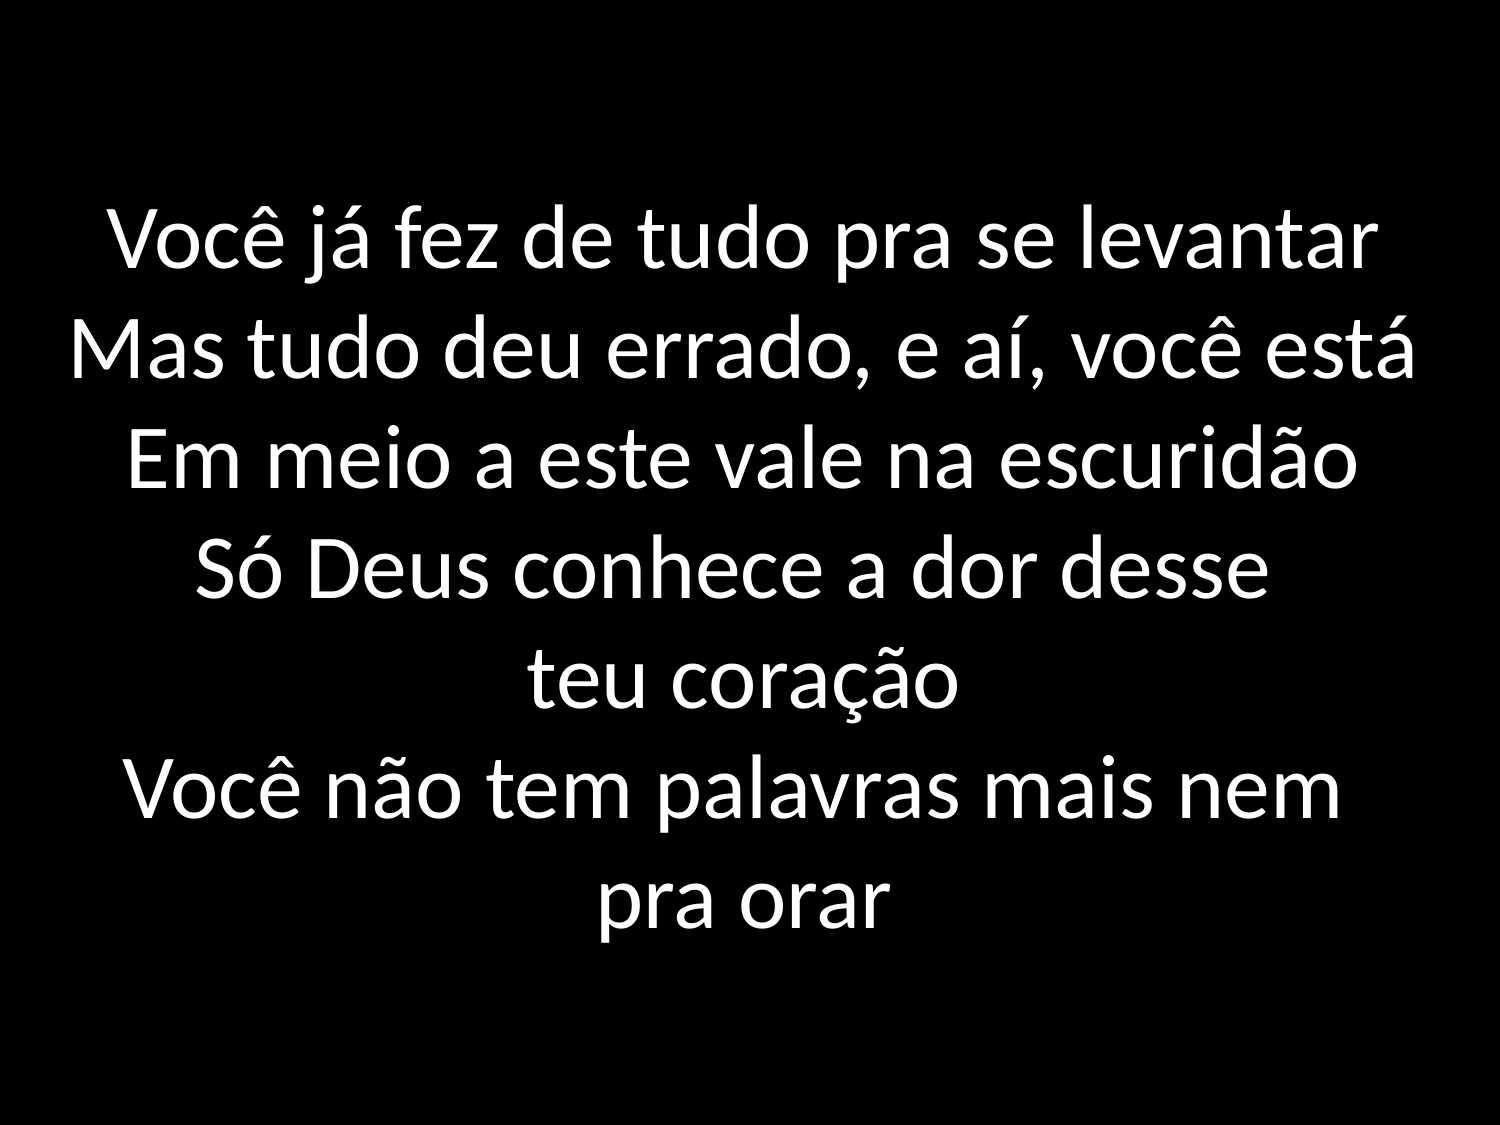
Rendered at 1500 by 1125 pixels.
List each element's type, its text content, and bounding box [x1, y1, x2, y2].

title Você já fez de tudo pra se levantar Mas tudo deu errado, e aí, você está Em meio a este vale na escuridão Só Deus conhece a dor desse teu coração Você não tem palavras mais nem pra orar [35, 45, 1454, 1079]
